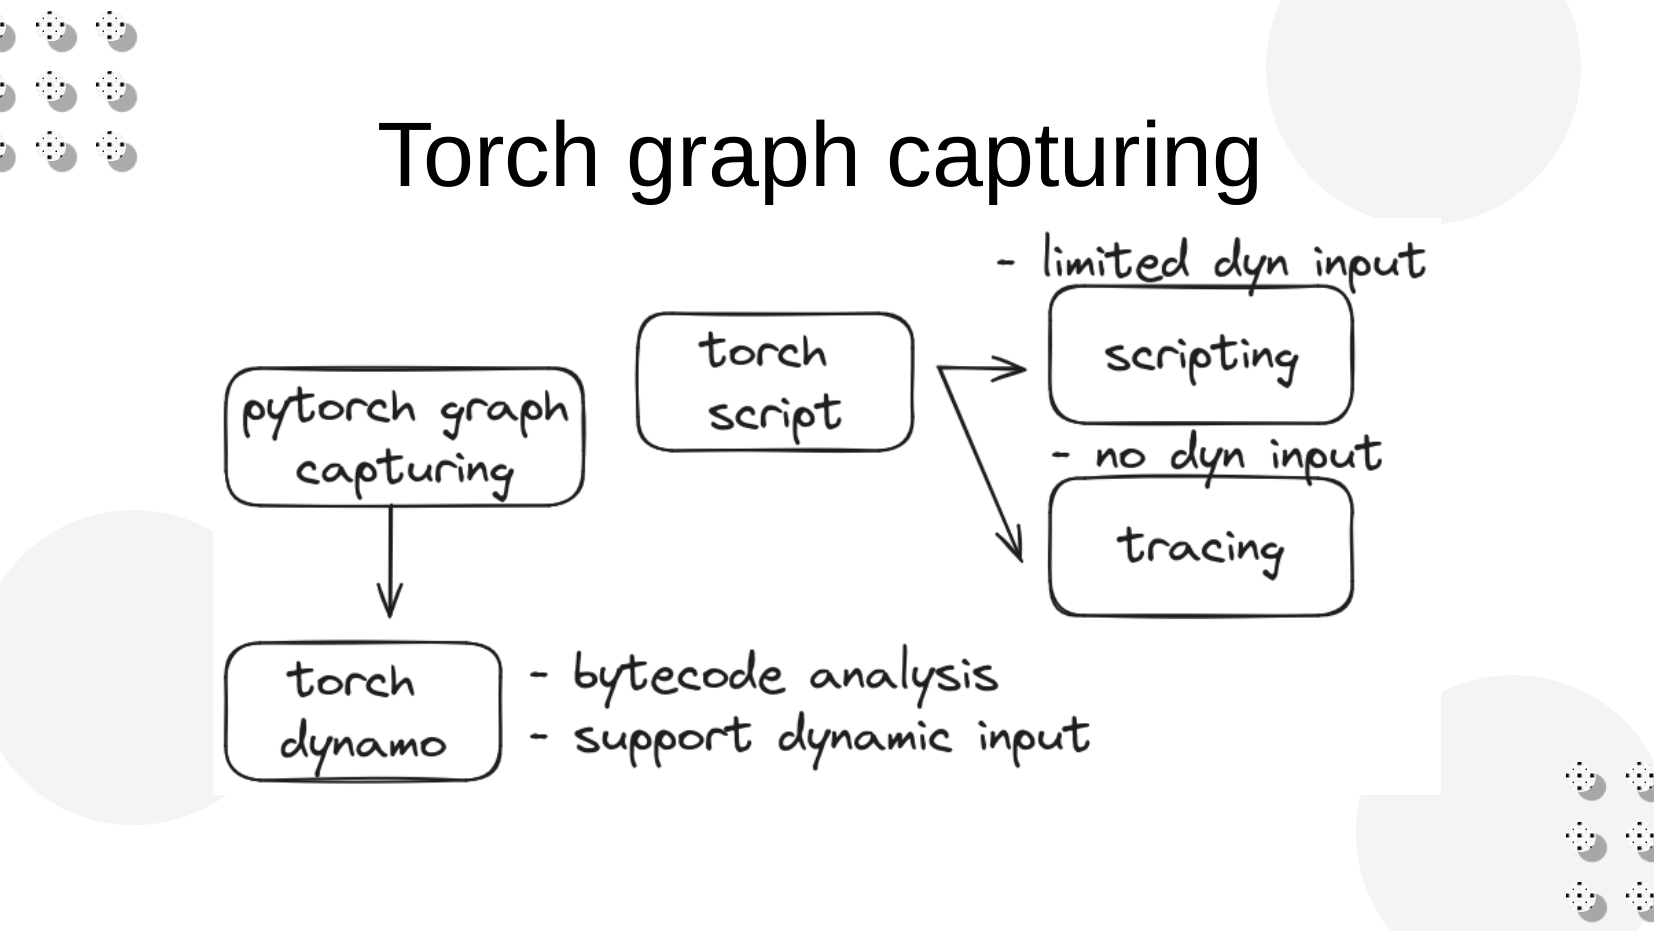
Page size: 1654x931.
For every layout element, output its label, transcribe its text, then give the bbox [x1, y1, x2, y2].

picture [1625, 821, 1654, 852]
picture [99, 71, 122, 76]
picture [35, 11, 66, 42]
picture [35, 131, 67, 162]
picture [1565, 881, 1596, 912]
title Torch graph capturing [76, 76, 1565, 233]
picture [35, 71, 66, 102]
picture [0, 14, 6, 39]
picture [213, 218, 1441, 795]
picture [0, 134, 7, 159]
picture [95, 11, 126, 42]
picture [1625, 761, 1654, 792]
picture [1625, 881, 1654, 912]
picture [1565, 821, 1596, 852]
picture [1565, 761, 1596, 792]
picture [0, 74, 6, 99]
